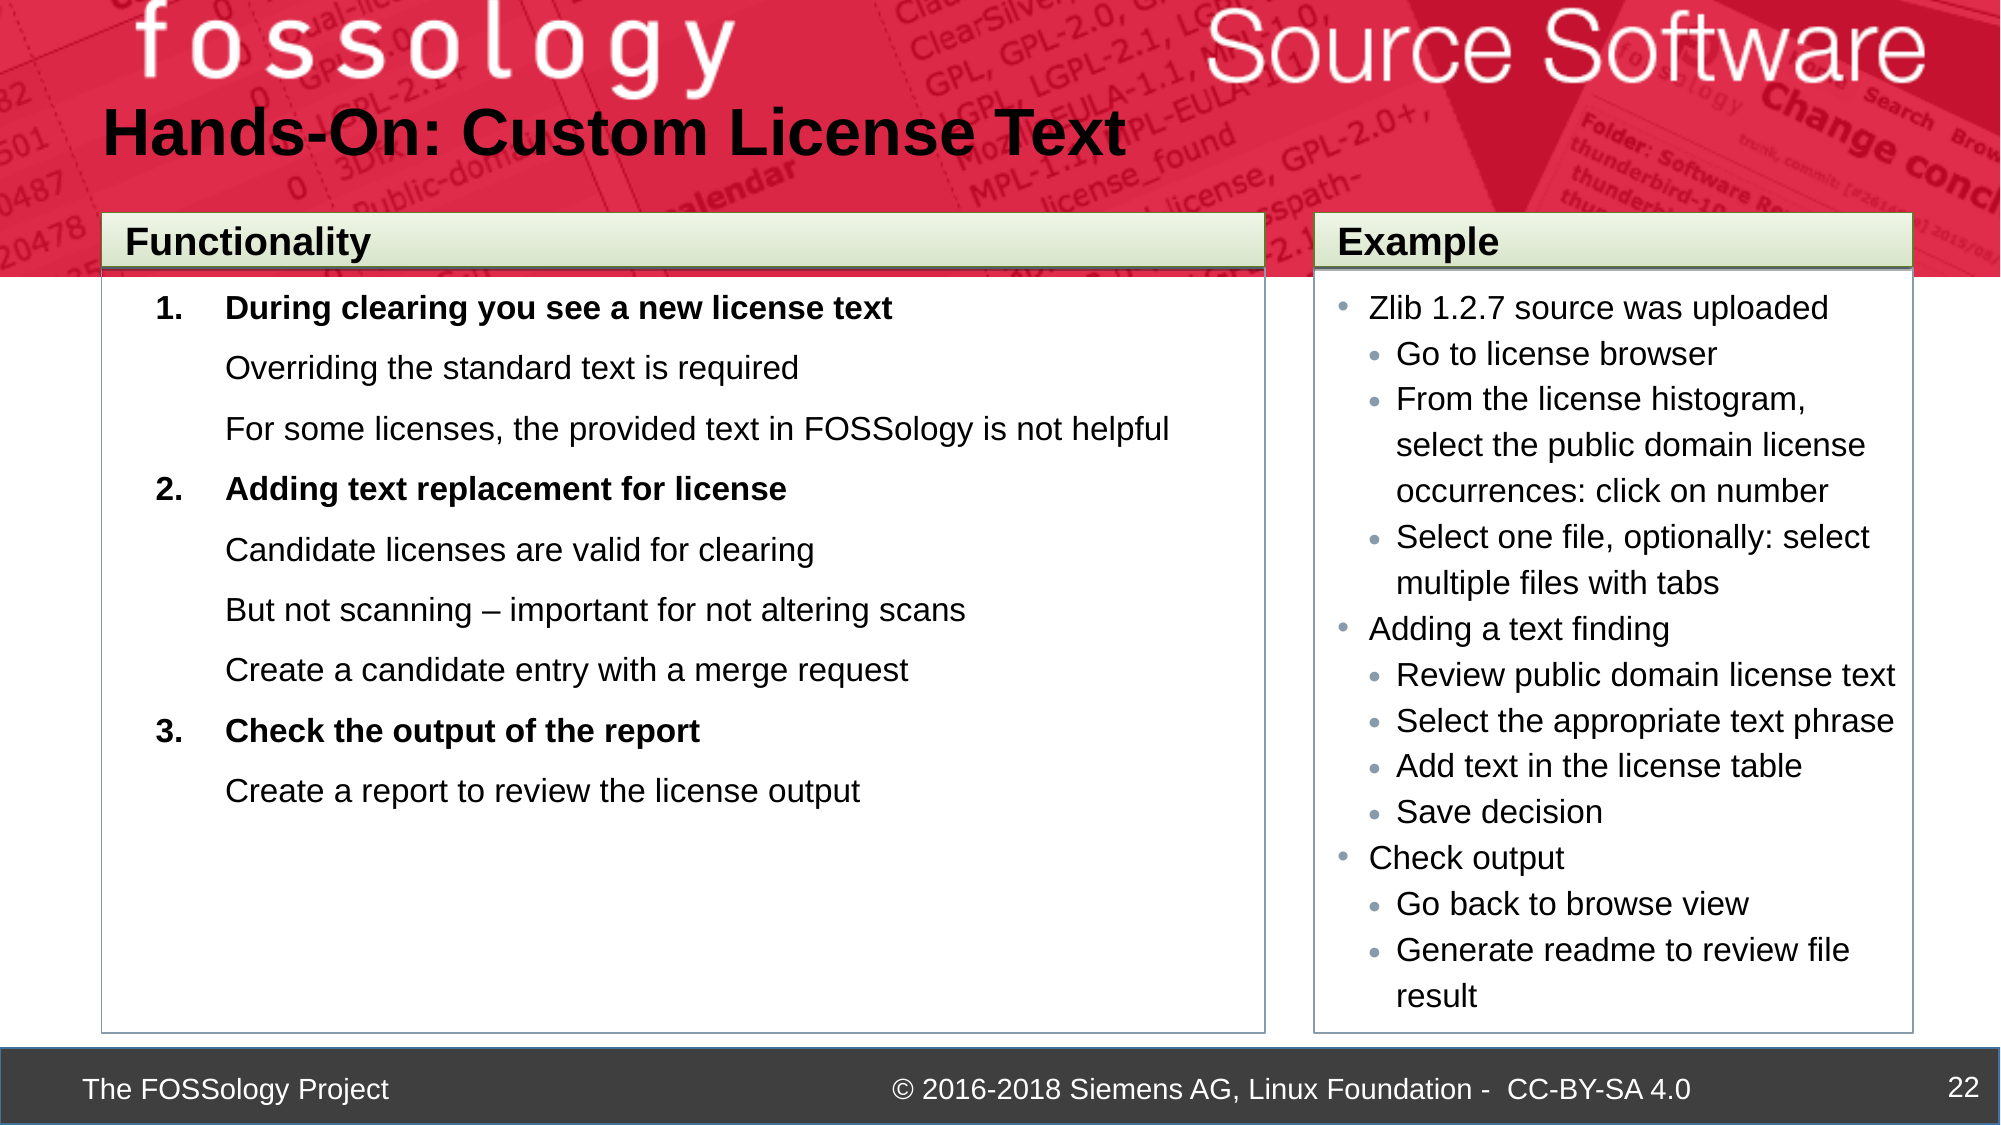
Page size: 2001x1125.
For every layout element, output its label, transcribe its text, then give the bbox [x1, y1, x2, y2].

text_box Example [1313, 212, 1913, 267]
text_box Functionality [101, 212, 1265, 267]
text_box Zlib 1.2.7 source was uploaded Go to license browser From the license histogram, select the public domain license occurrences: click on number Select one file, optionally: select multiple files with tabs Adding a text finding Review public domain license text Select the appropriate text phrase Add text in the license table Save decision Check output Go back to browse view Generate readme to review file result [1313, 268, 1913, 1033]
picture [0, 0, 2001, 277]
text_box Hands-On: Custom License Text [0, 0, 2000, 208]
text_box During clearing you see a new license text Overriding the standard text is required For some licenses, the provided text in FOSSology is not helpful Adding text replacement for license Candidate licenses are valid for clearing But not scanning – important for not altering scans Create a candidate entry with a merge request Check the output of the report Create a report to review the license output [101, 268, 1265, 1033]
